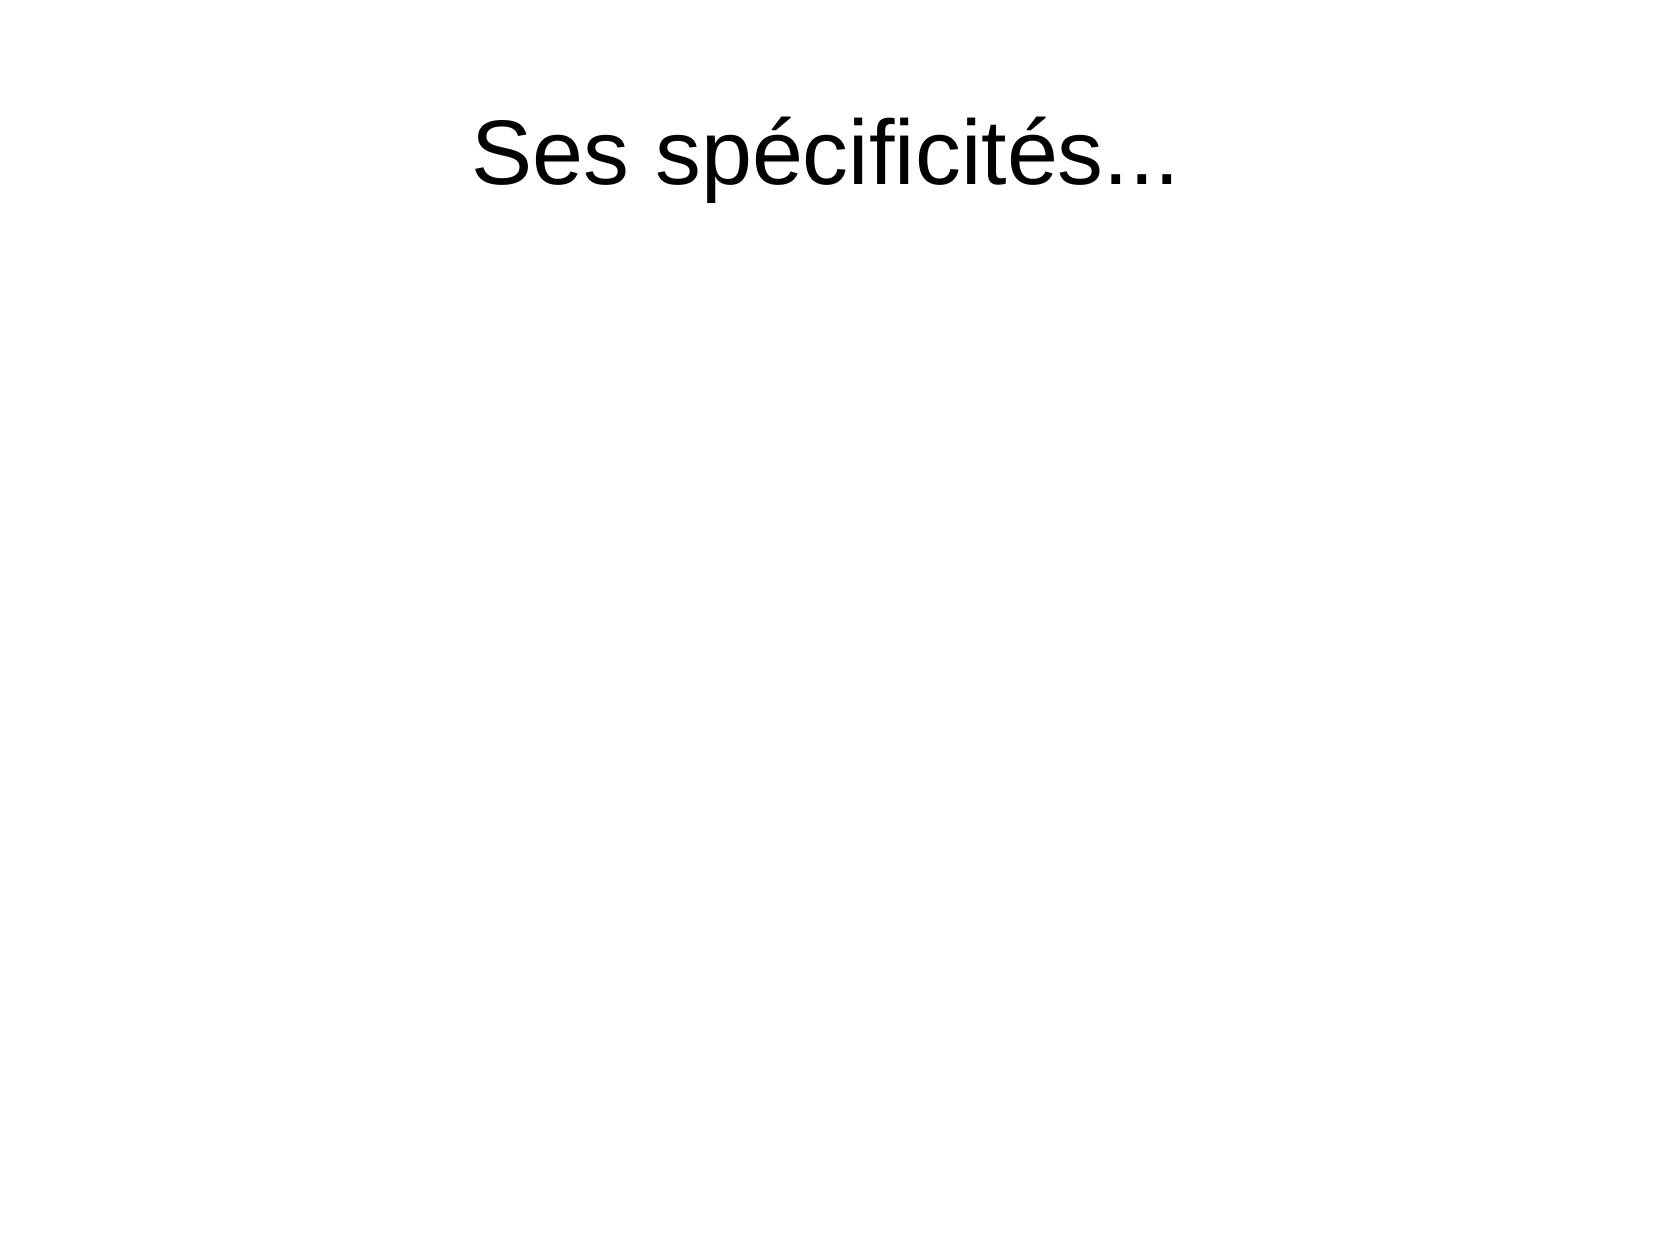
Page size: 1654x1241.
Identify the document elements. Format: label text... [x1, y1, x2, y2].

title Ses spécificités... [82, 49, 1571, 257]
